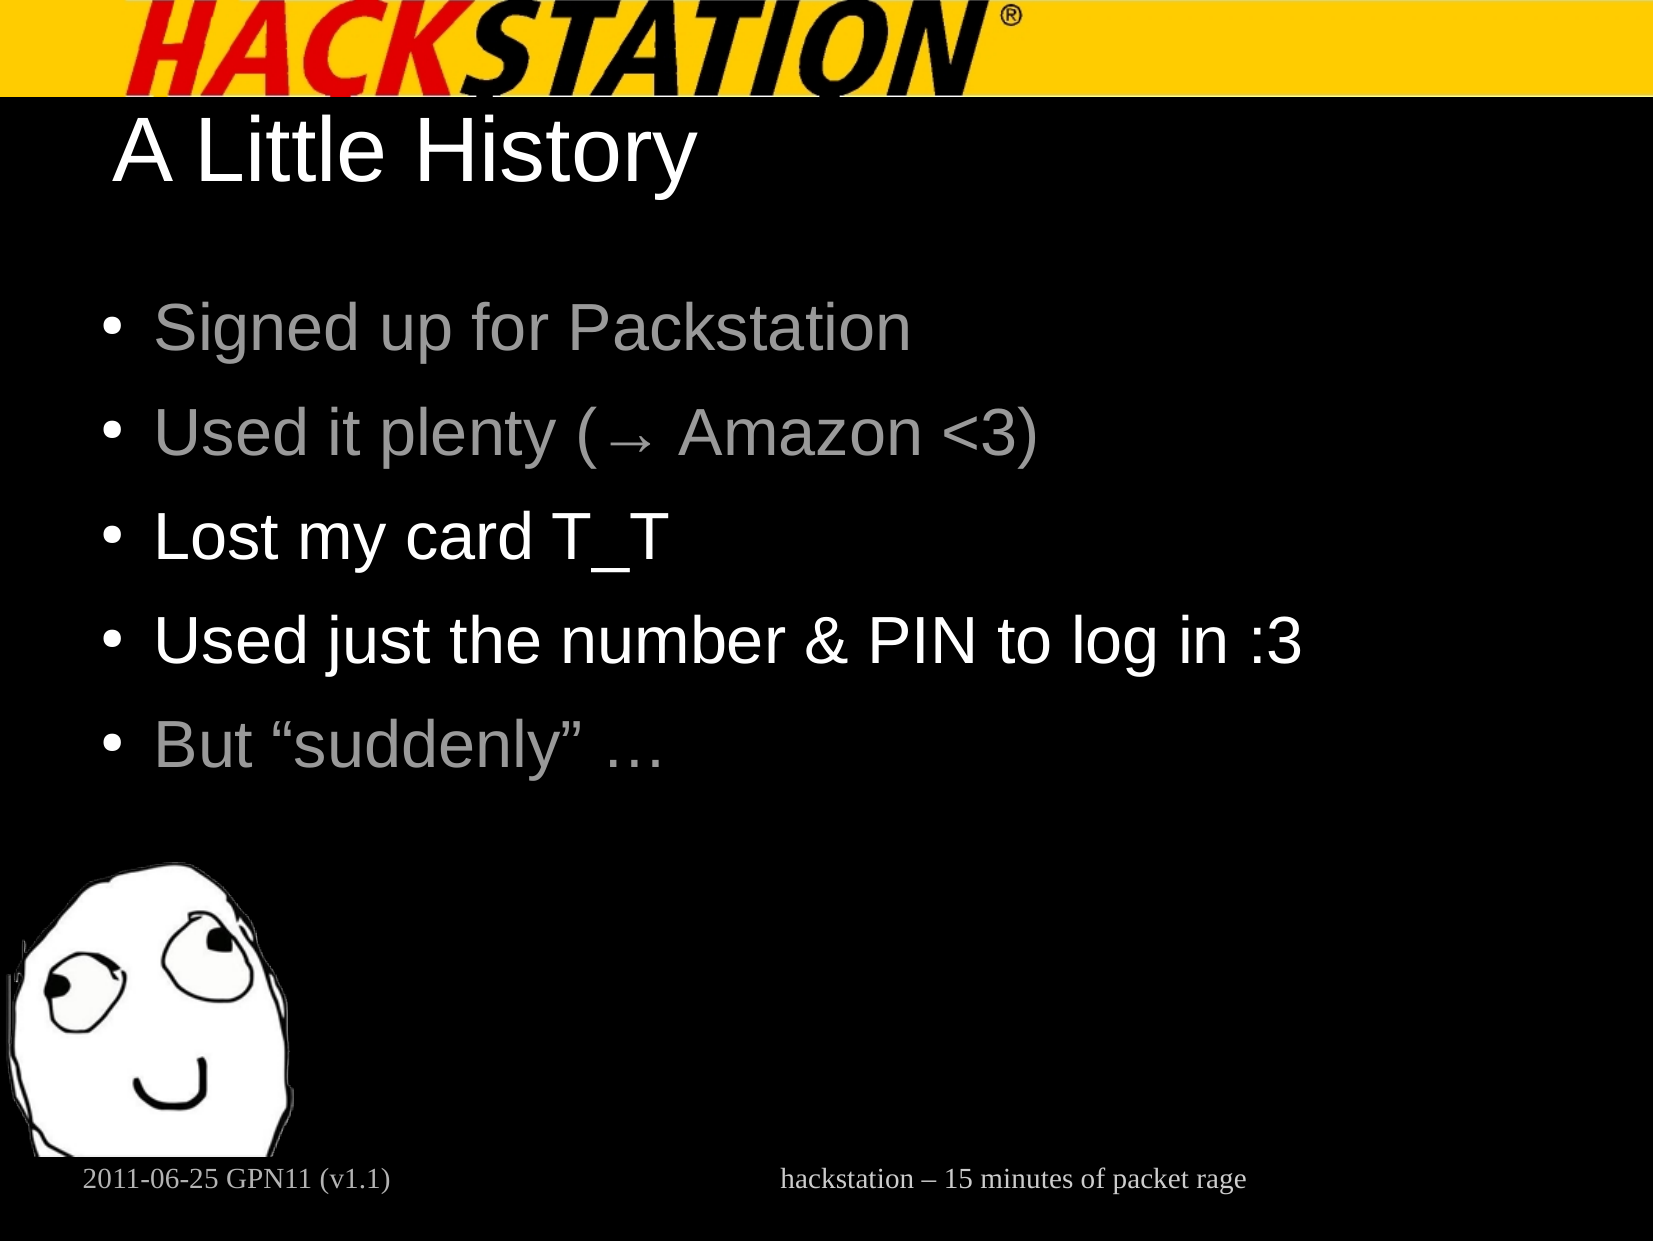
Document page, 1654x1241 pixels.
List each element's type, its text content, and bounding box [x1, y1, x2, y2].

list Signed up for Packstation Used it plenty (→ Amazon <3) Lost my card T_T Used just the number & PIN to log in :3 But “suddenly” … [82, 290, 1571, 1109]
title A Little History [112, 75, 1571, 226]
picture [0, 0, 1653, 97]
picture [0, 862, 338, 1157]
